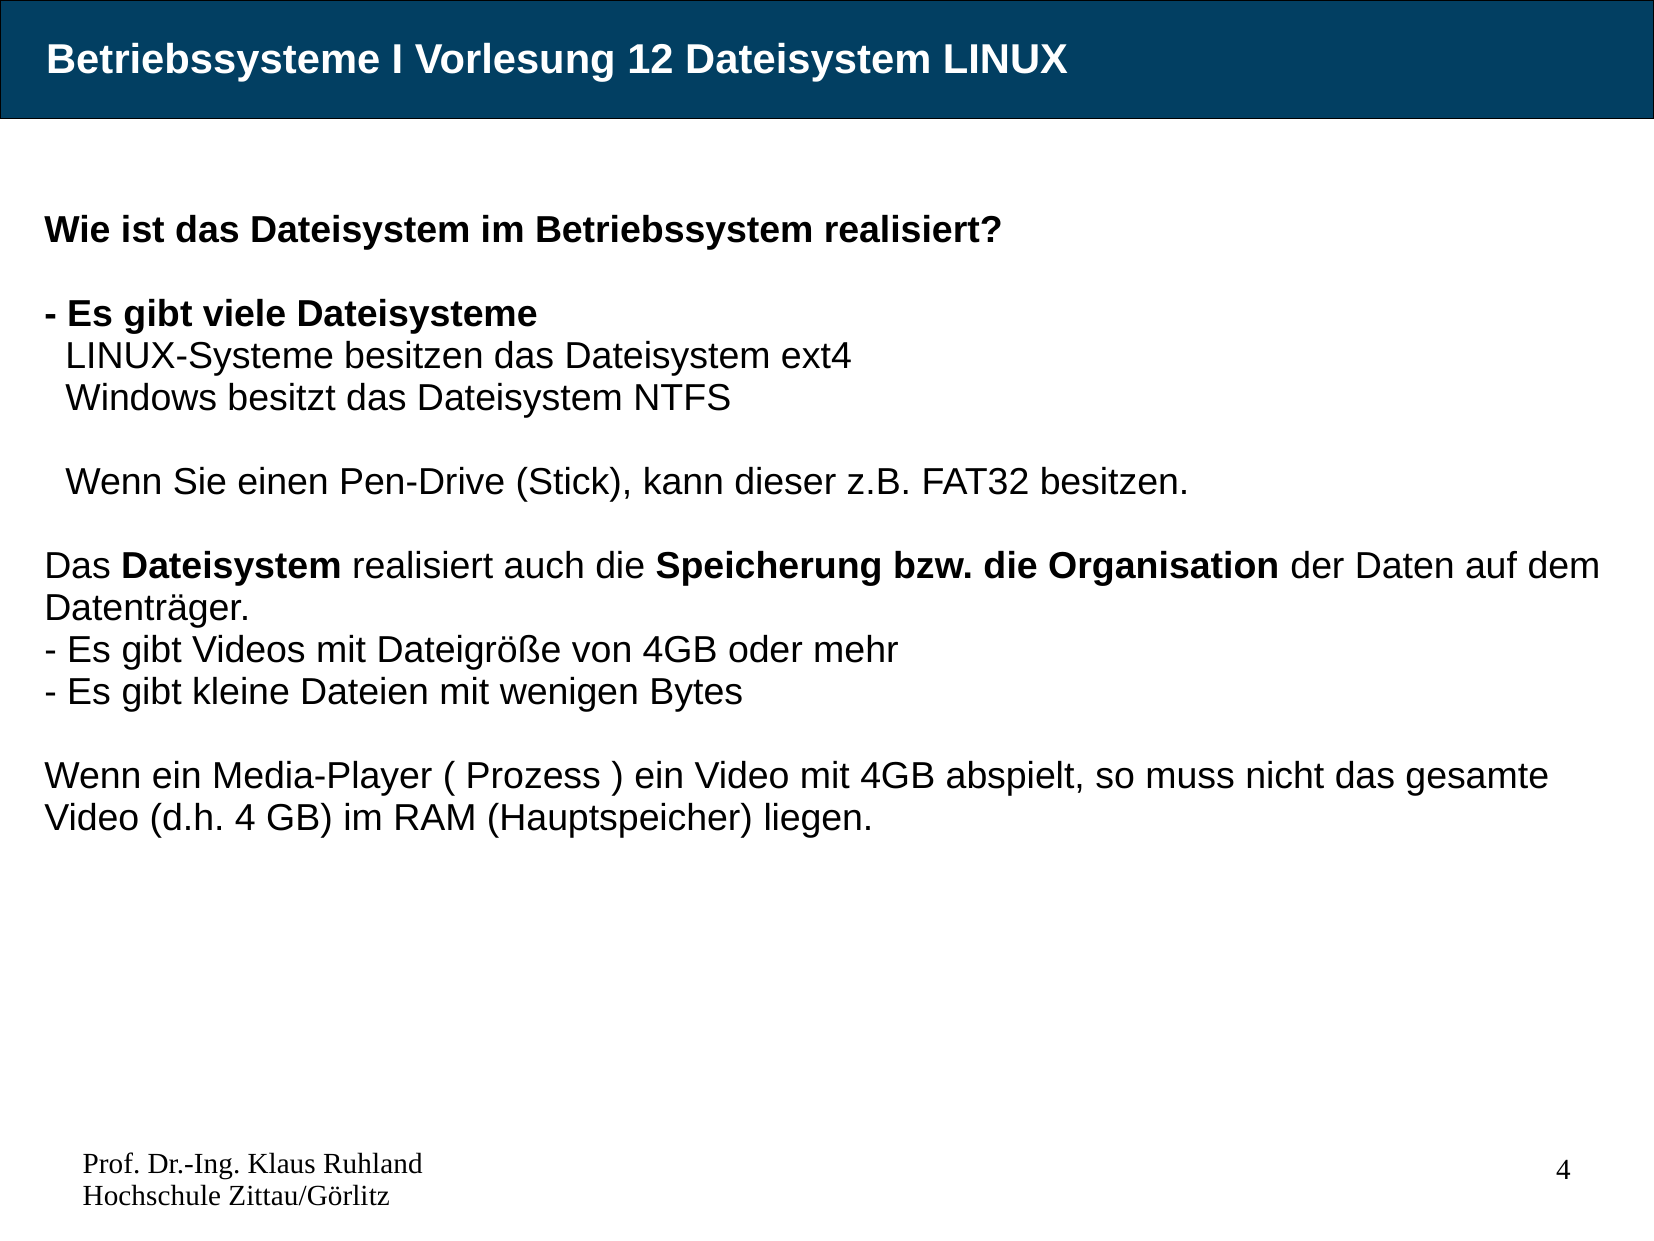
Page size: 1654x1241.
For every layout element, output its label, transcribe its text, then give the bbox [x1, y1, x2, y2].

text_box Wie ist das Dateisystem im Betriebssystem realisiert? - Es gibt viele Dateisysteme LINUX-Systeme besitzen das Dateisystem ext4 Windows besitzt das Dateisystem NTFS Wenn Sie einen Pen-Drive (Stick), kann dieser z.B. FAT32 besitzen. Das Dateisystem realisiert auch die Speicherung bzw. die Organisation der Daten auf dem Datenträger. - Es gibt Videos mit Dateigröße von 4GB oder mehr - Es gibt kleine Dateien mit wenigen Bytes Wenn ein Media-Player ( Prozess ) ein Video mit 4GB abspielt, so muss nicht das gesamte Video (d.h. 4 GB) im RAM (Hauptspeicher) liegen. [29, 201, 1643, 1098]
